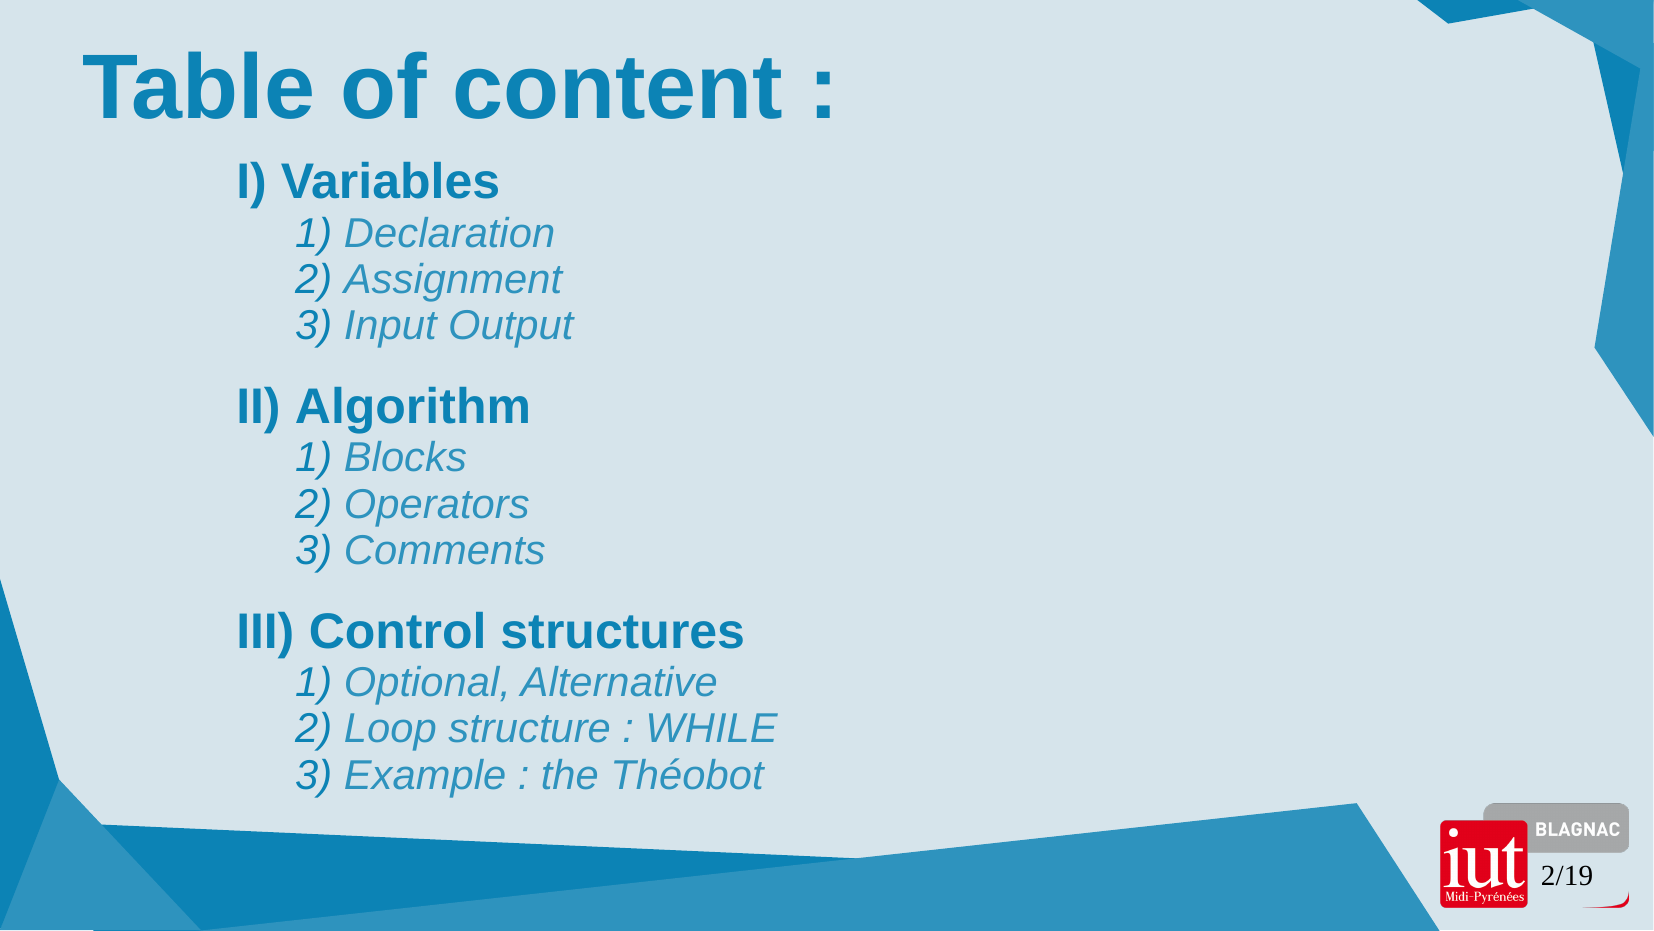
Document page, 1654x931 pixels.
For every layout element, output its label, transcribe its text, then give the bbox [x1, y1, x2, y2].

picture [1440, 803, 1629, 908]
title Table of content : [82, 35, 1571, 139]
list Variables Declaration Assignment Input Output Algorithm Blocks Operators Comments Control structures Optional, Alternative Loop structure : WHILE Example : the Théobot [236, 153, 827, 815]
